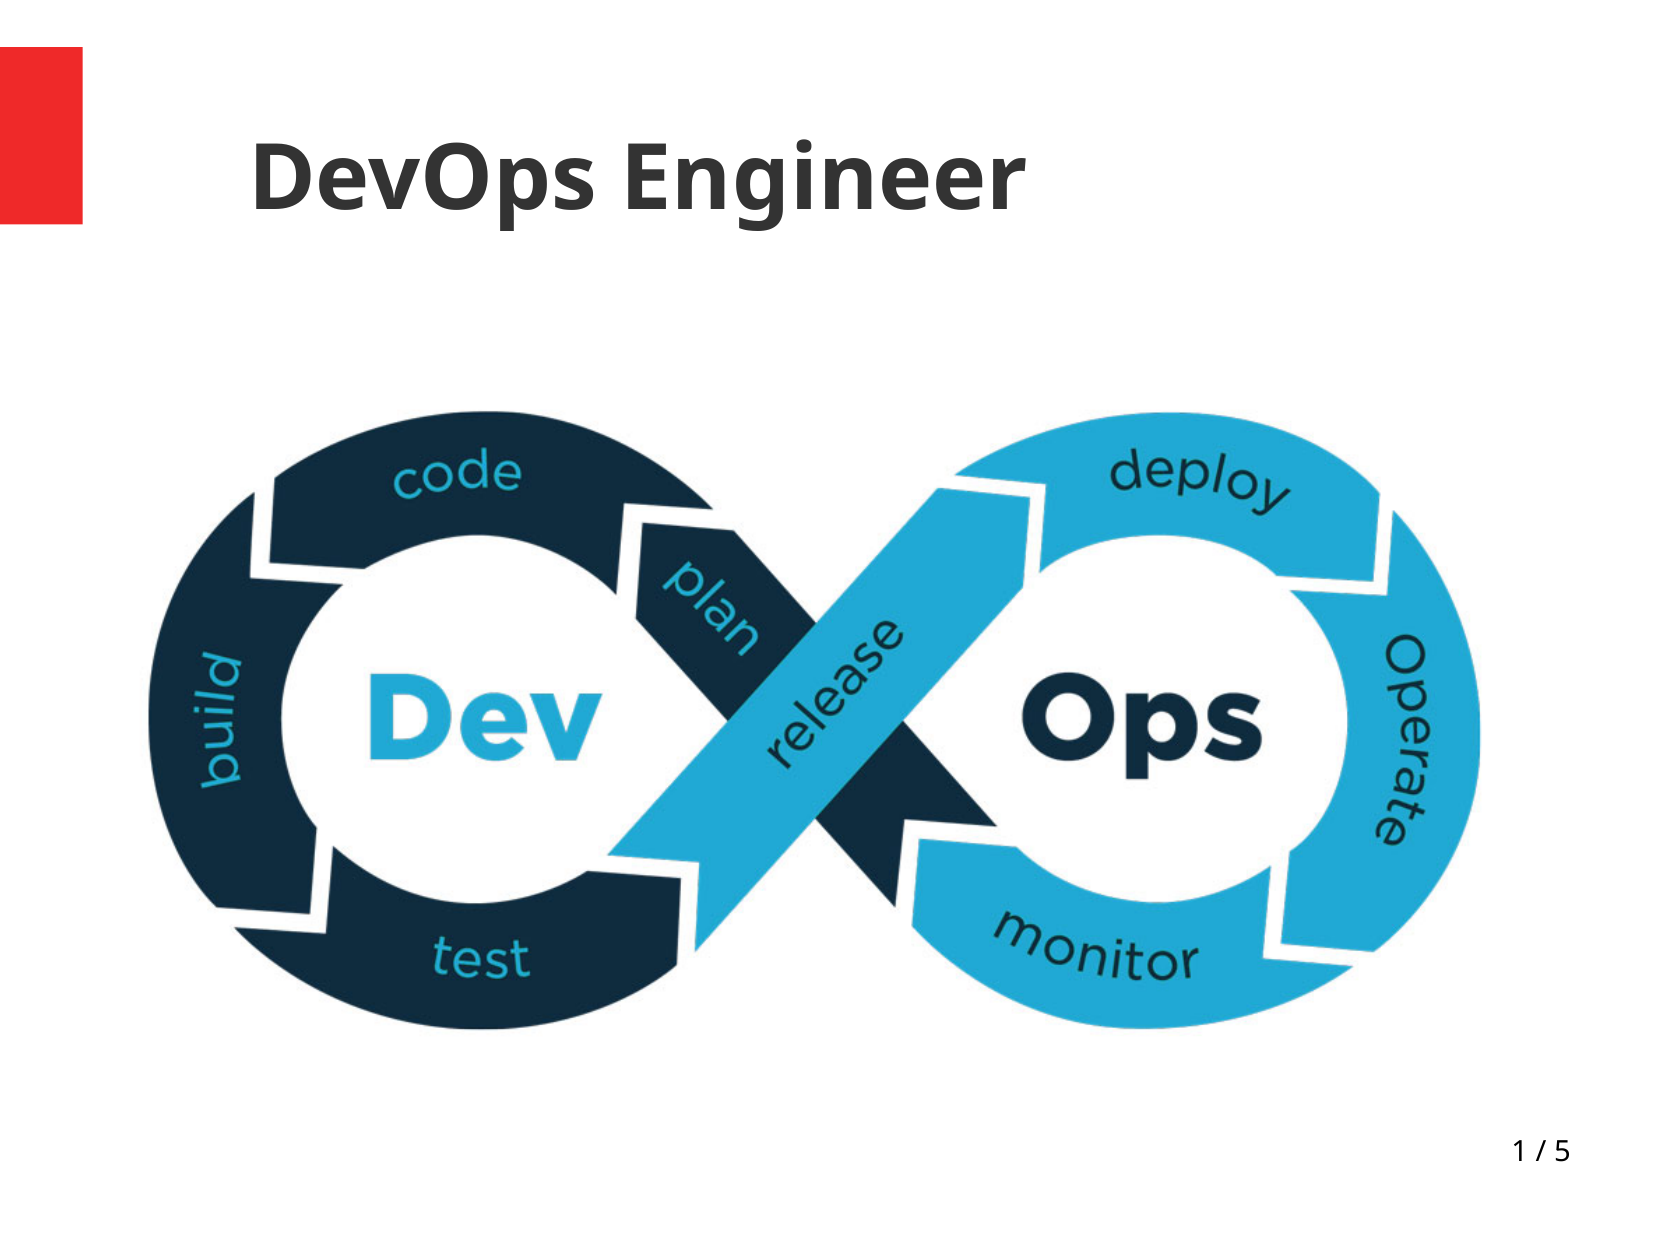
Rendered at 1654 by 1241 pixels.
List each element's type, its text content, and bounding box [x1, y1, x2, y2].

picture [118, 354, 1515, 1074]
title DevOps Engineer [248, 70, 1654, 278]
